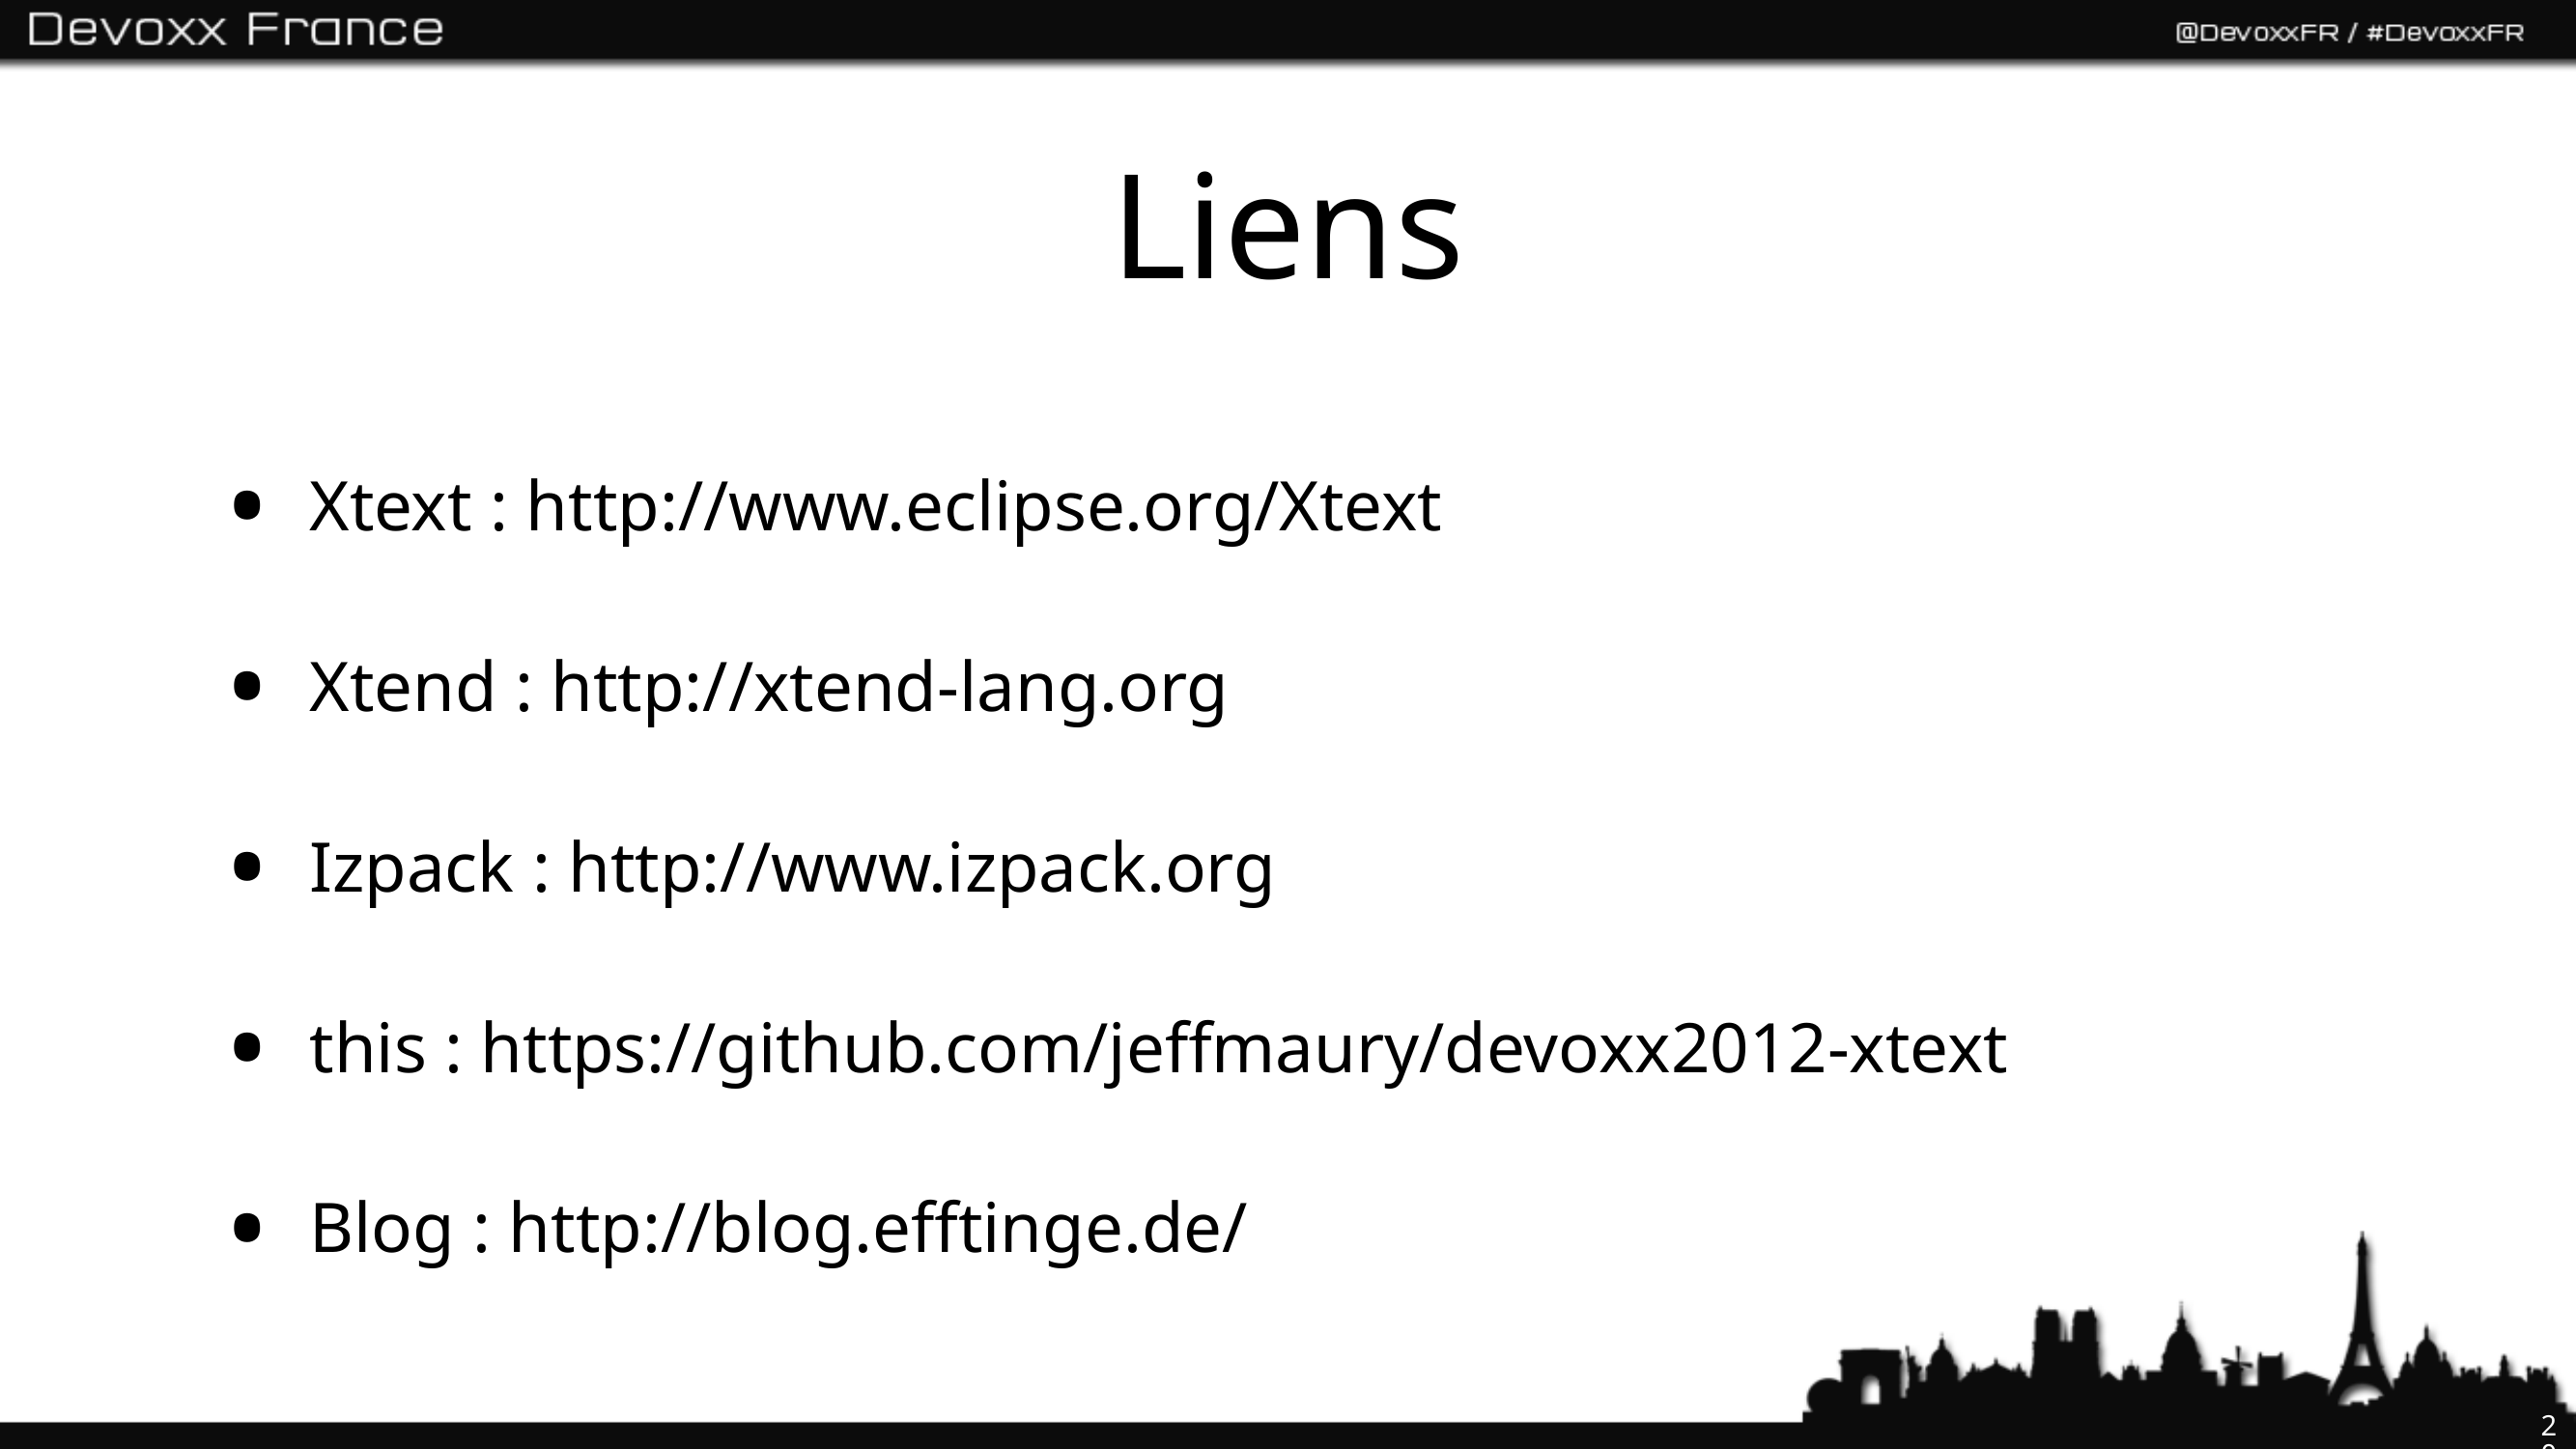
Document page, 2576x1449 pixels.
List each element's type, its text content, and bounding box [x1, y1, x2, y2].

title Liens [183, 38, 2393, 403]
picture [0, 0, 2576, 1449]
list Xtext : http://www.eclipse.org/Xtext Xtend : http://xtend-lang.org Izpack : http://www.izpack.org this : https://github.com/jeffmaury/devoxx2012-xtext Blog : http://blog.efftinge.de/ [183, 412, 2393, 1317]
